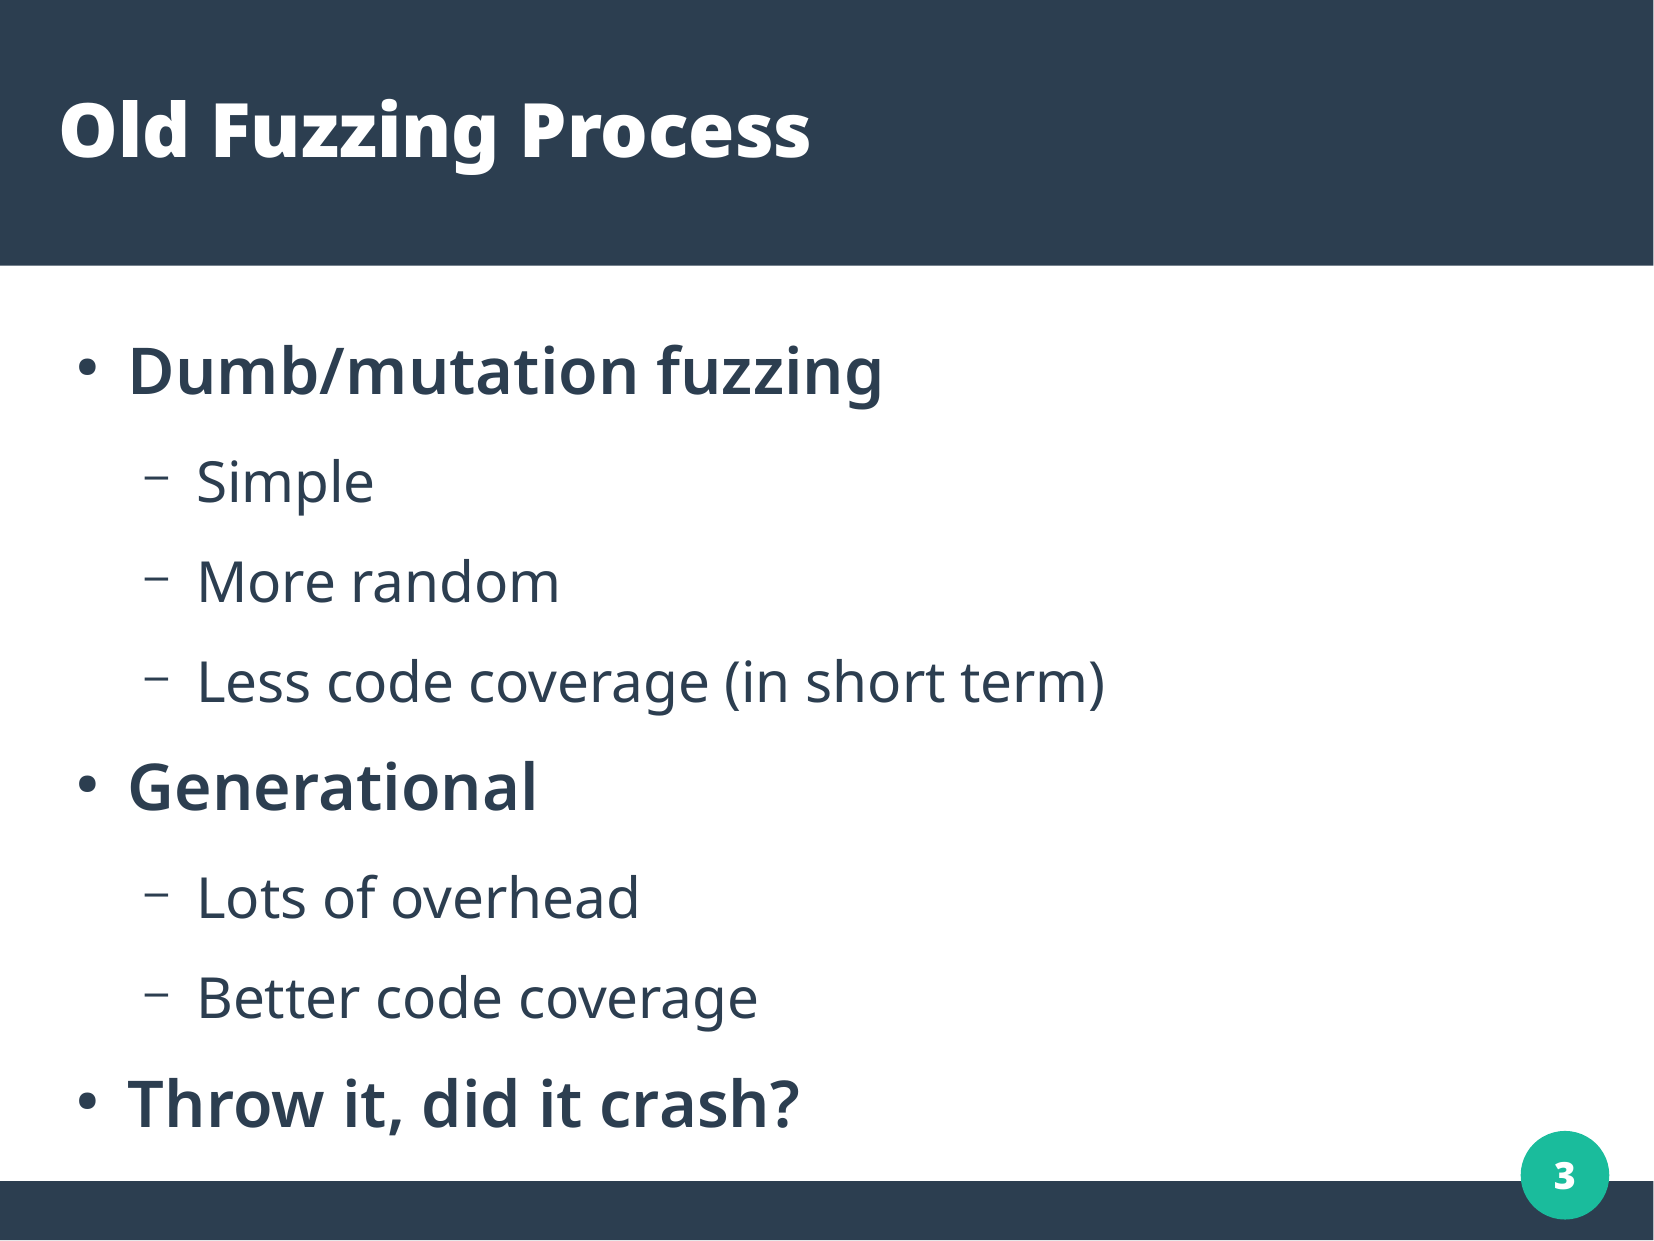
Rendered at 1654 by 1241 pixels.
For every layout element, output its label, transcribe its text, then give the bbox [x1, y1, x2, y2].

title Old Fuzzing Process [59, 49, 1595, 207]
list Dumb/mutation fuzzing Simple More random Less code coverage (in short term) Generational Lots of overhead Better code coverage Throw it, did it crash? [59, 324, 1595, 1152]
